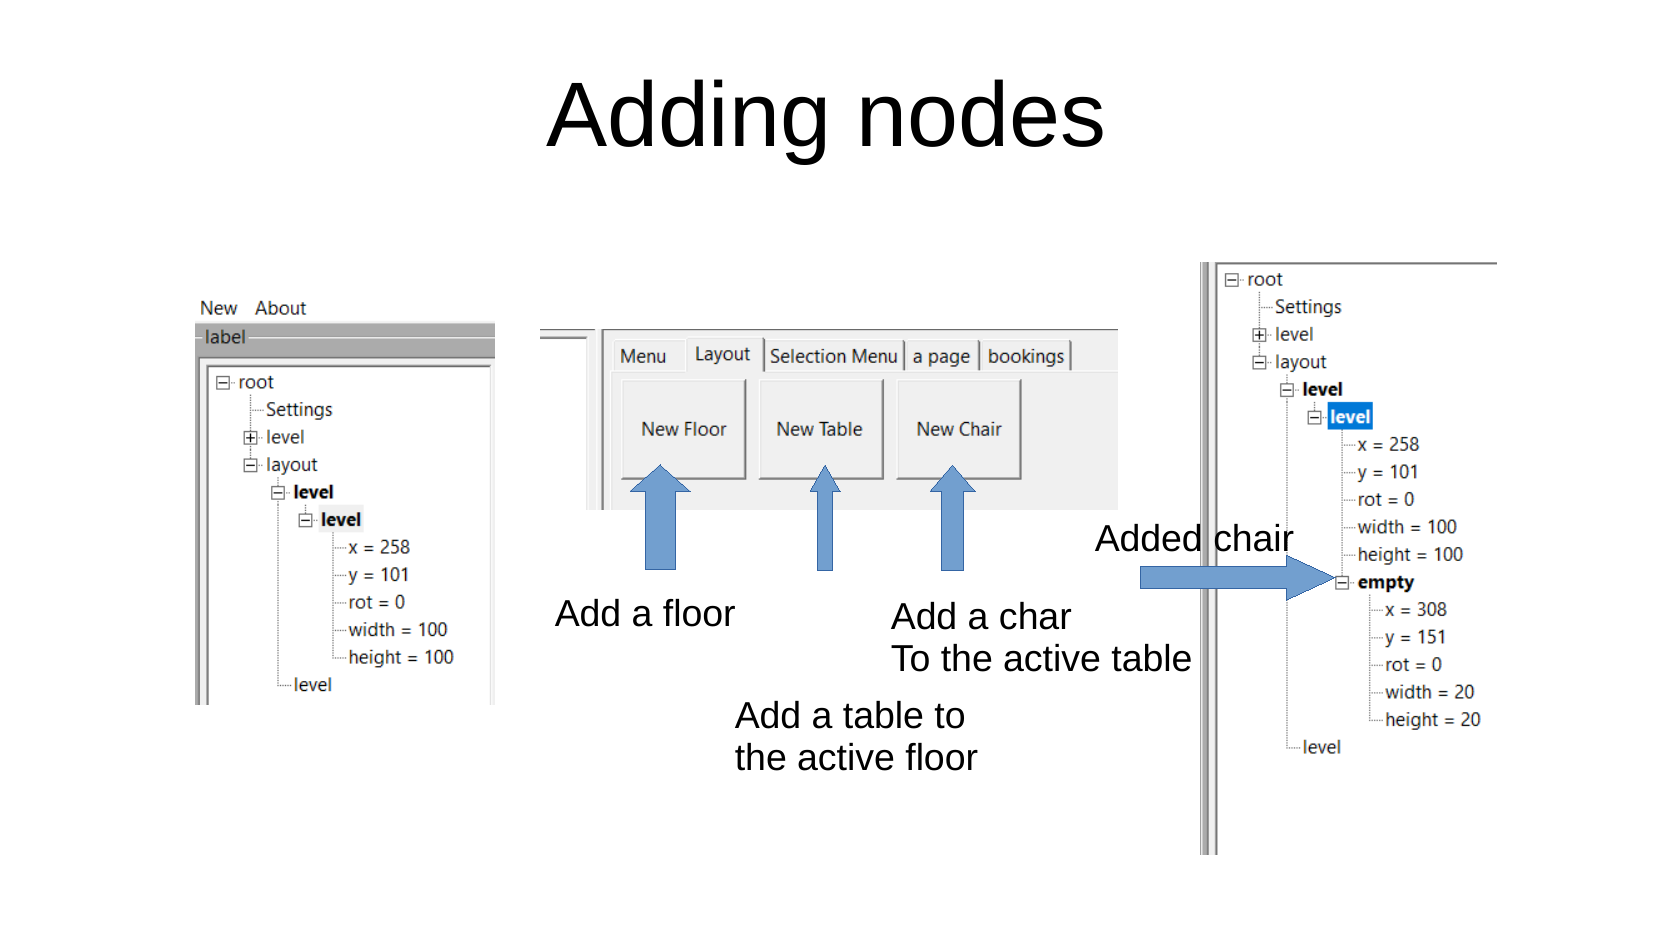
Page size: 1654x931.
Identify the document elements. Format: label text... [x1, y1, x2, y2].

text_box Added chair [1080, 509, 1310, 567]
text_box Add a table to the active floor [720, 686, 994, 786]
text_box [1140, 565, 1336, 601]
text_box [810, 465, 841, 571]
text_box Add a char To the active table [876, 588, 1208, 687]
picture [1200, 262, 1497, 856]
text_box [630, 464, 691, 570]
title Adding nodes [82, 37, 1571, 193]
picture [540, 329, 1118, 510]
picture [195, 296, 495, 706]
text_box Add a floor [540, 585, 751, 642]
text_box [930, 465, 976, 571]
